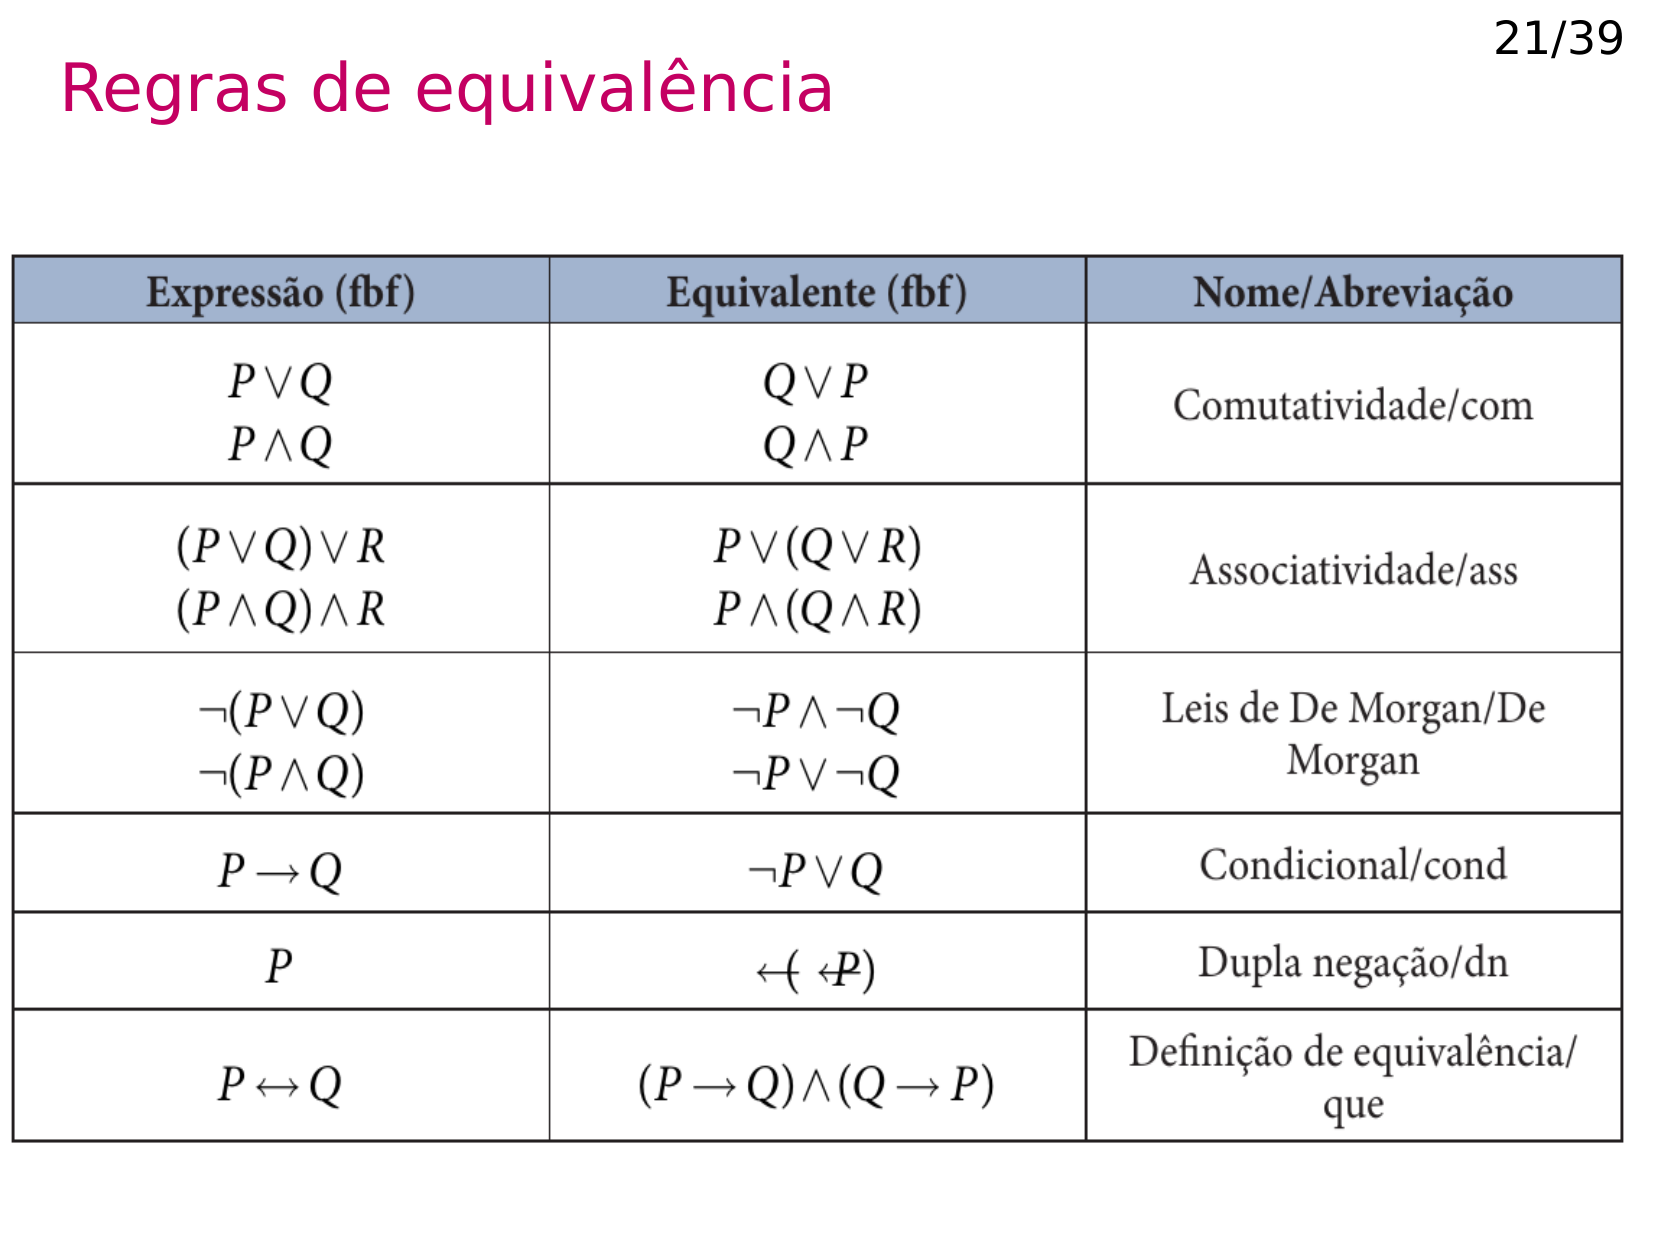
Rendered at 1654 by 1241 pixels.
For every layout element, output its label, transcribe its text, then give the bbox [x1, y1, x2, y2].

picture [9, 247, 1625, 1146]
title Regras de equivalência [59, 29, 1595, 148]
